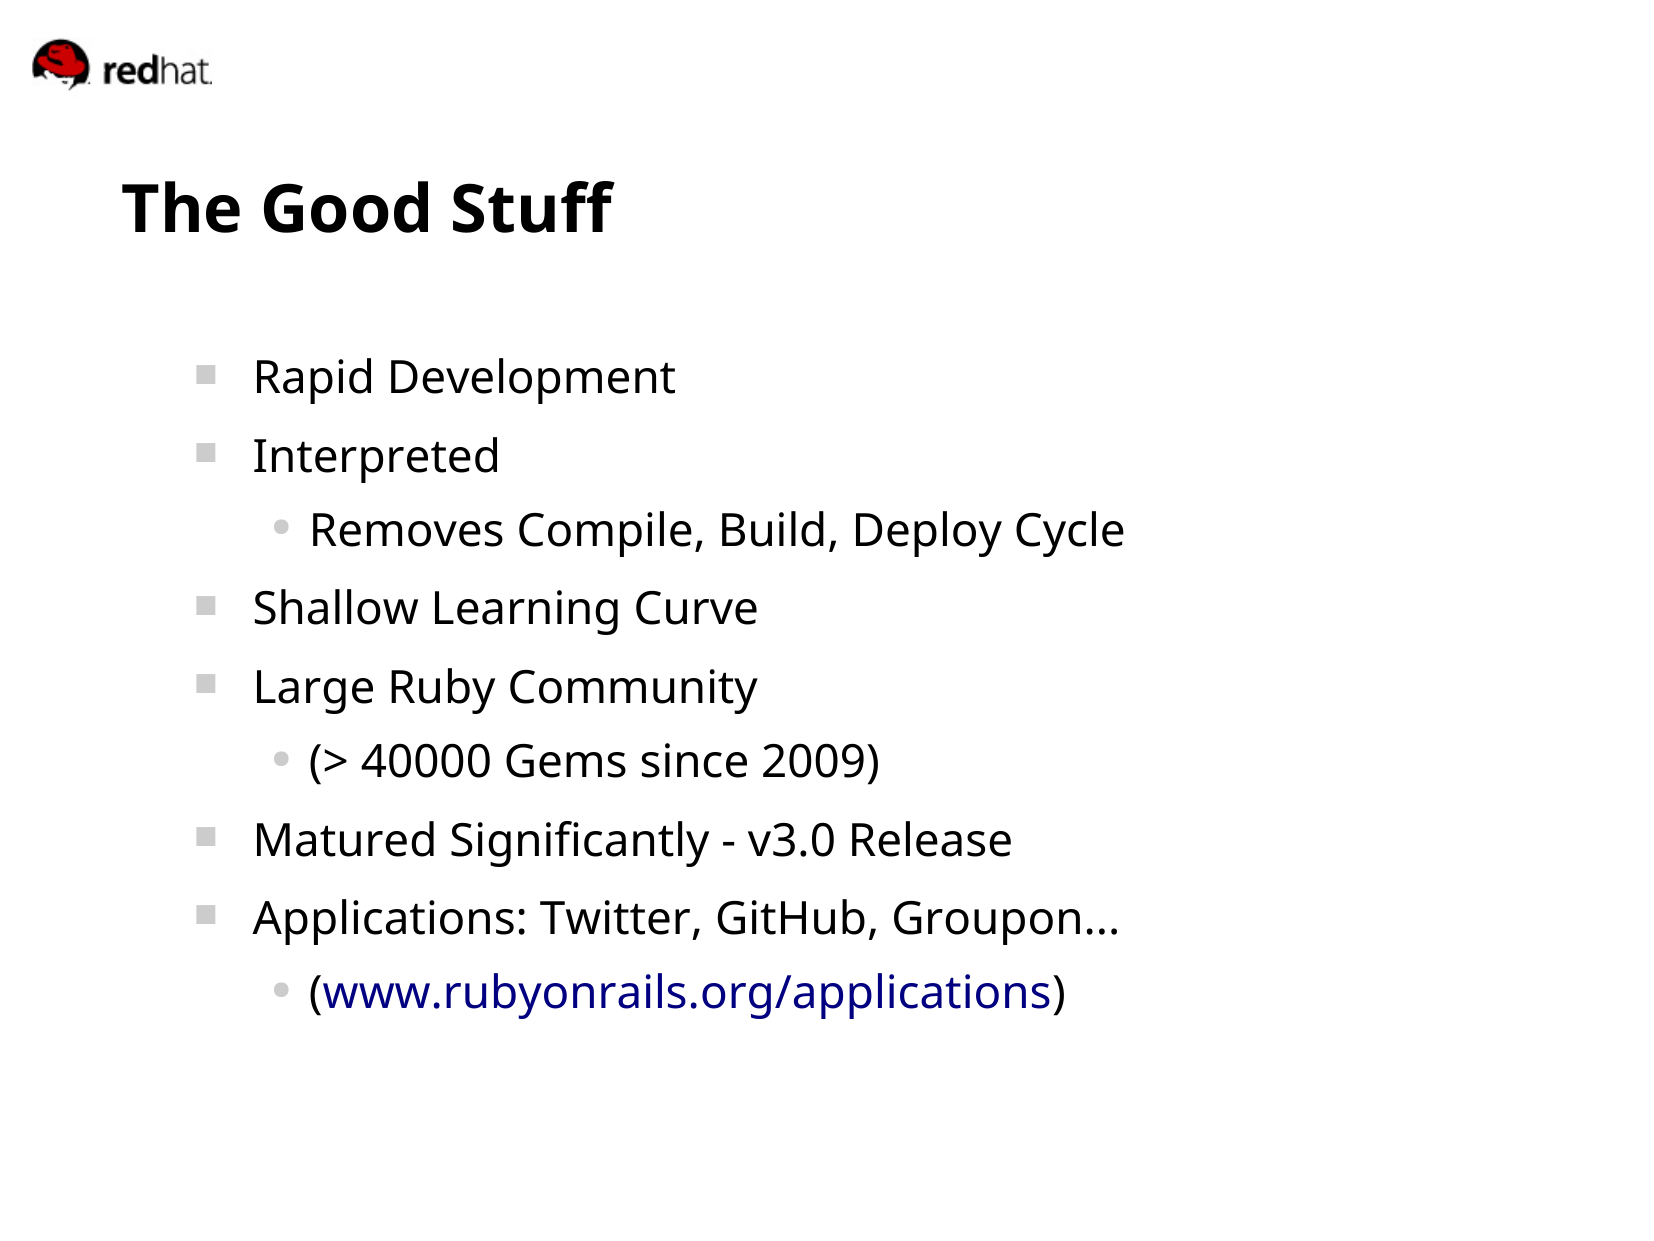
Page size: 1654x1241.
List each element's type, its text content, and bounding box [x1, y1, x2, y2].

picture [31, 37, 212, 98]
list Rapid Development Interpreted Removes Compile, Build, Deploy Cycle Shallow Learning Curve Large Ruby Community (> 40000 Gems since 2009) Matured Significantly - v3.0 Release Applications: Twitter, GitHub, Groupon... (www.rubyonrails.org/applications) [121, 344, 1534, 1216]
title The Good Stuff [121, 102, 1534, 310]
